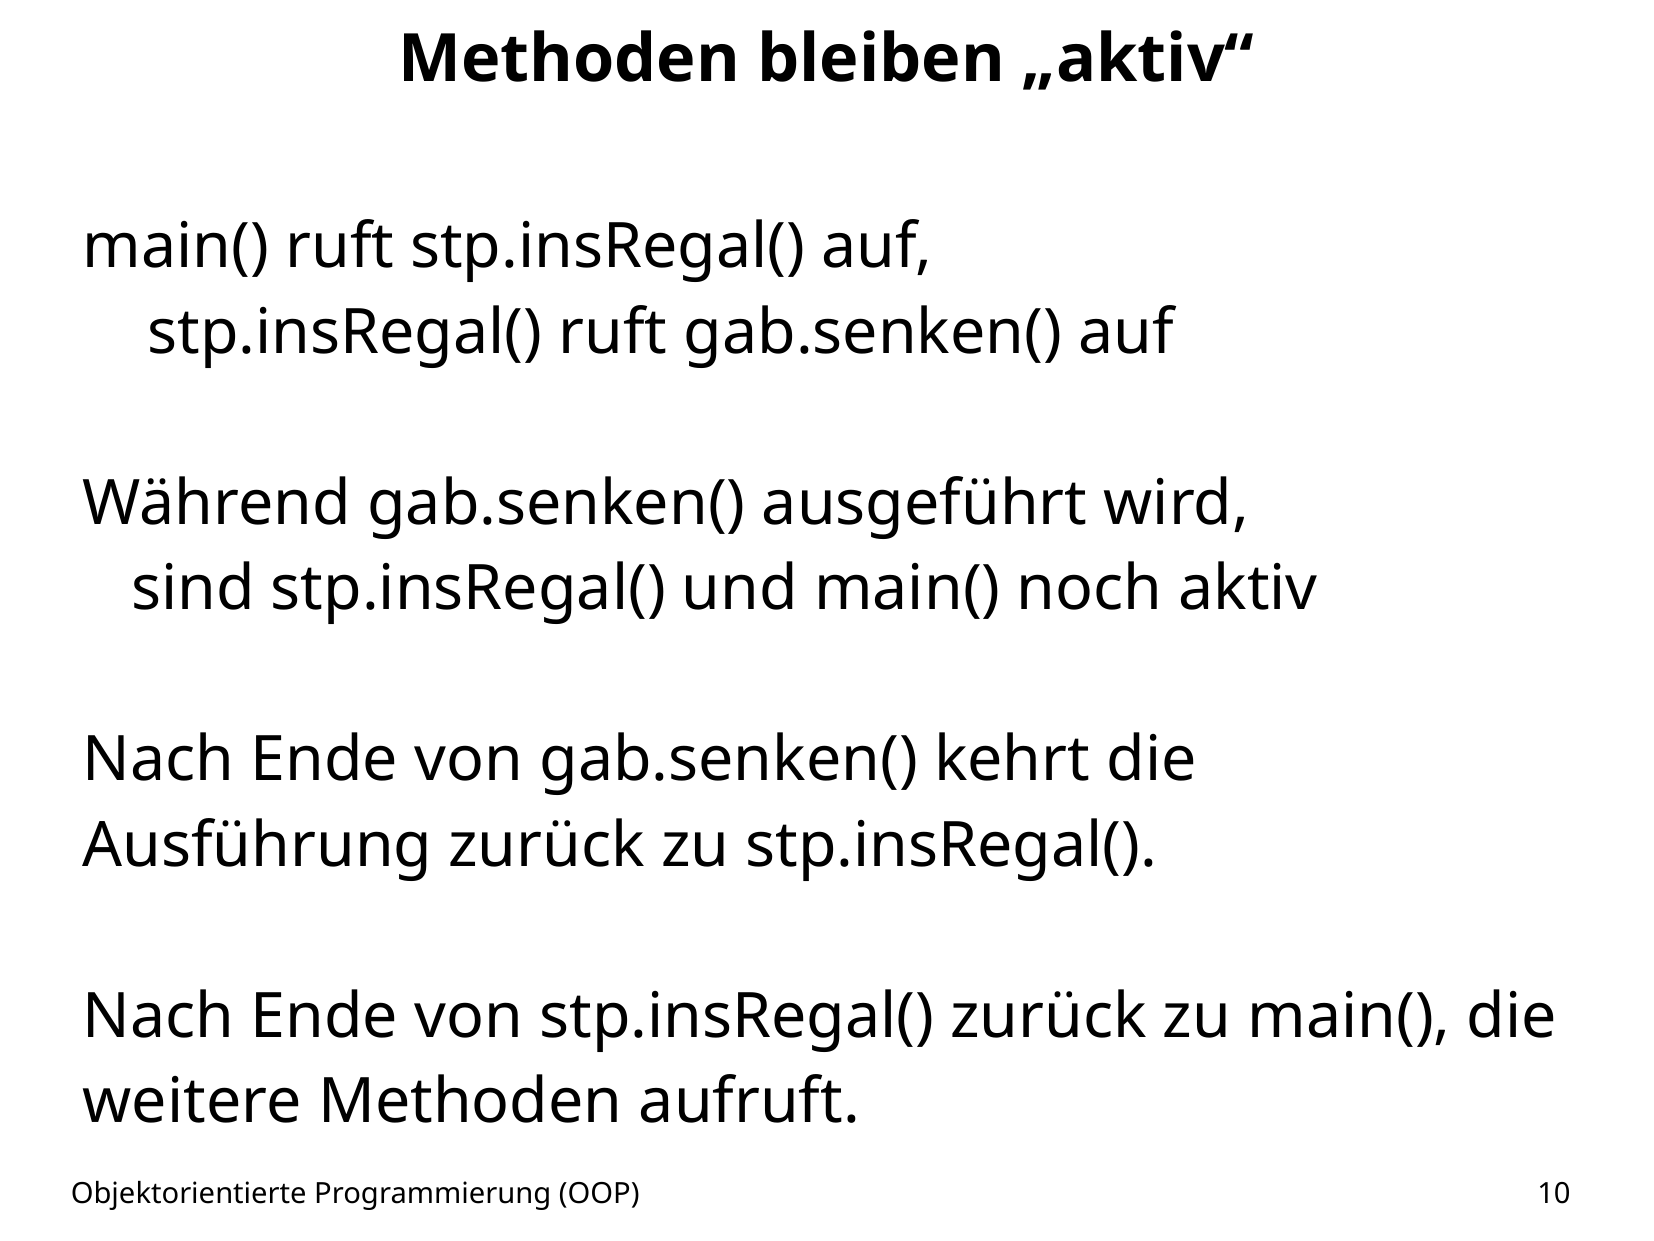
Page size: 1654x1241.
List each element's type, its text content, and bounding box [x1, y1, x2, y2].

title Methoden bleiben „aktiv“ [0, 5, 1654, 107]
list main() ruft stp.insRegal() auf, stp.insRegal() ruft gab.senken() auf Während gab.senken() ausgeführt wird, sind stp.insRegal() und main() noch aktiv Nach Ende von gab.senken() kehrt die Ausführung zurück zu stp.insRegal(). Nach Ende von stp.insRegal() zurück zu main(), die weitere Methoden aufruft. [82, 200, 1571, 1146]
